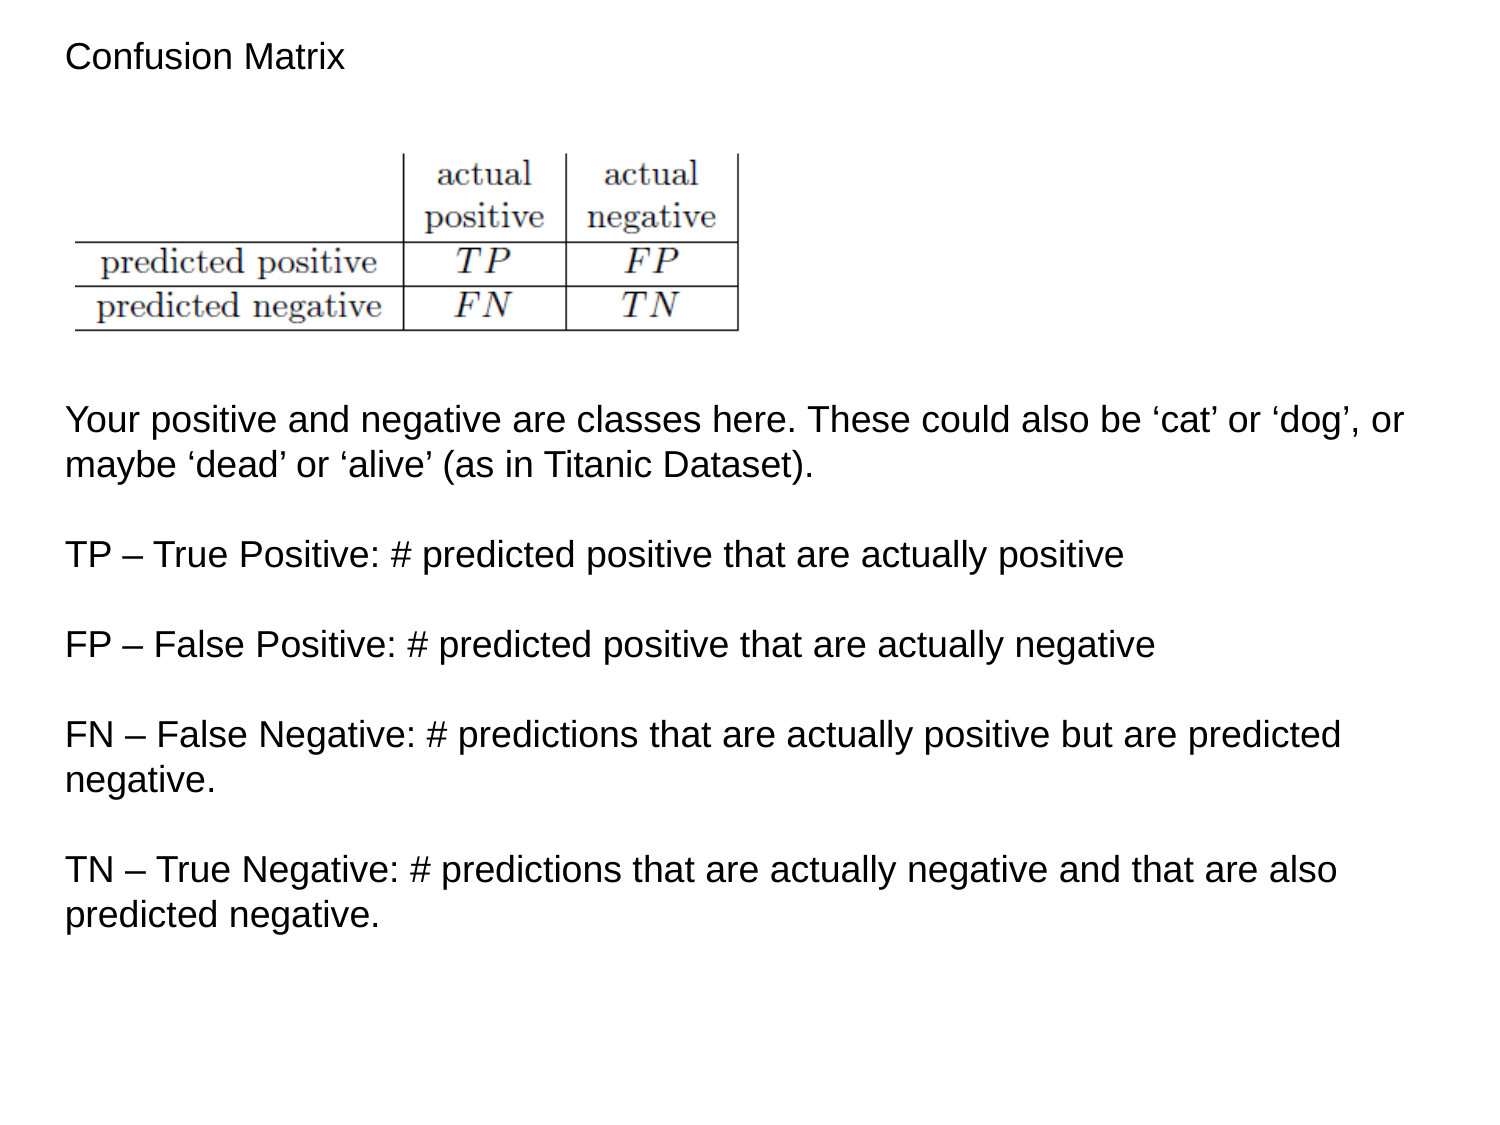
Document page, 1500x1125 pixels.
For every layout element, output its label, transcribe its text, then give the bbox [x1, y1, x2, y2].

picture [75, 149, 750, 336]
text_box Your positive and negative are classes here. These could also be ‘cat’ or ‘dog’, or maybe ‘dead’ or ‘alive’ (as in Titanic Dataset). TP – True Positive: # predicted positive that are actually positive FP – False Positive: # predicted positive that are actually negative FN – False Negative: # predictions that are actually positive but are predicted negative. TN – True Negative: # predictions that are actually negative and that are also predicted negative. [50, 387, 1450, 943]
text_box Confusion Matrix [50, 24, 913, 85]
